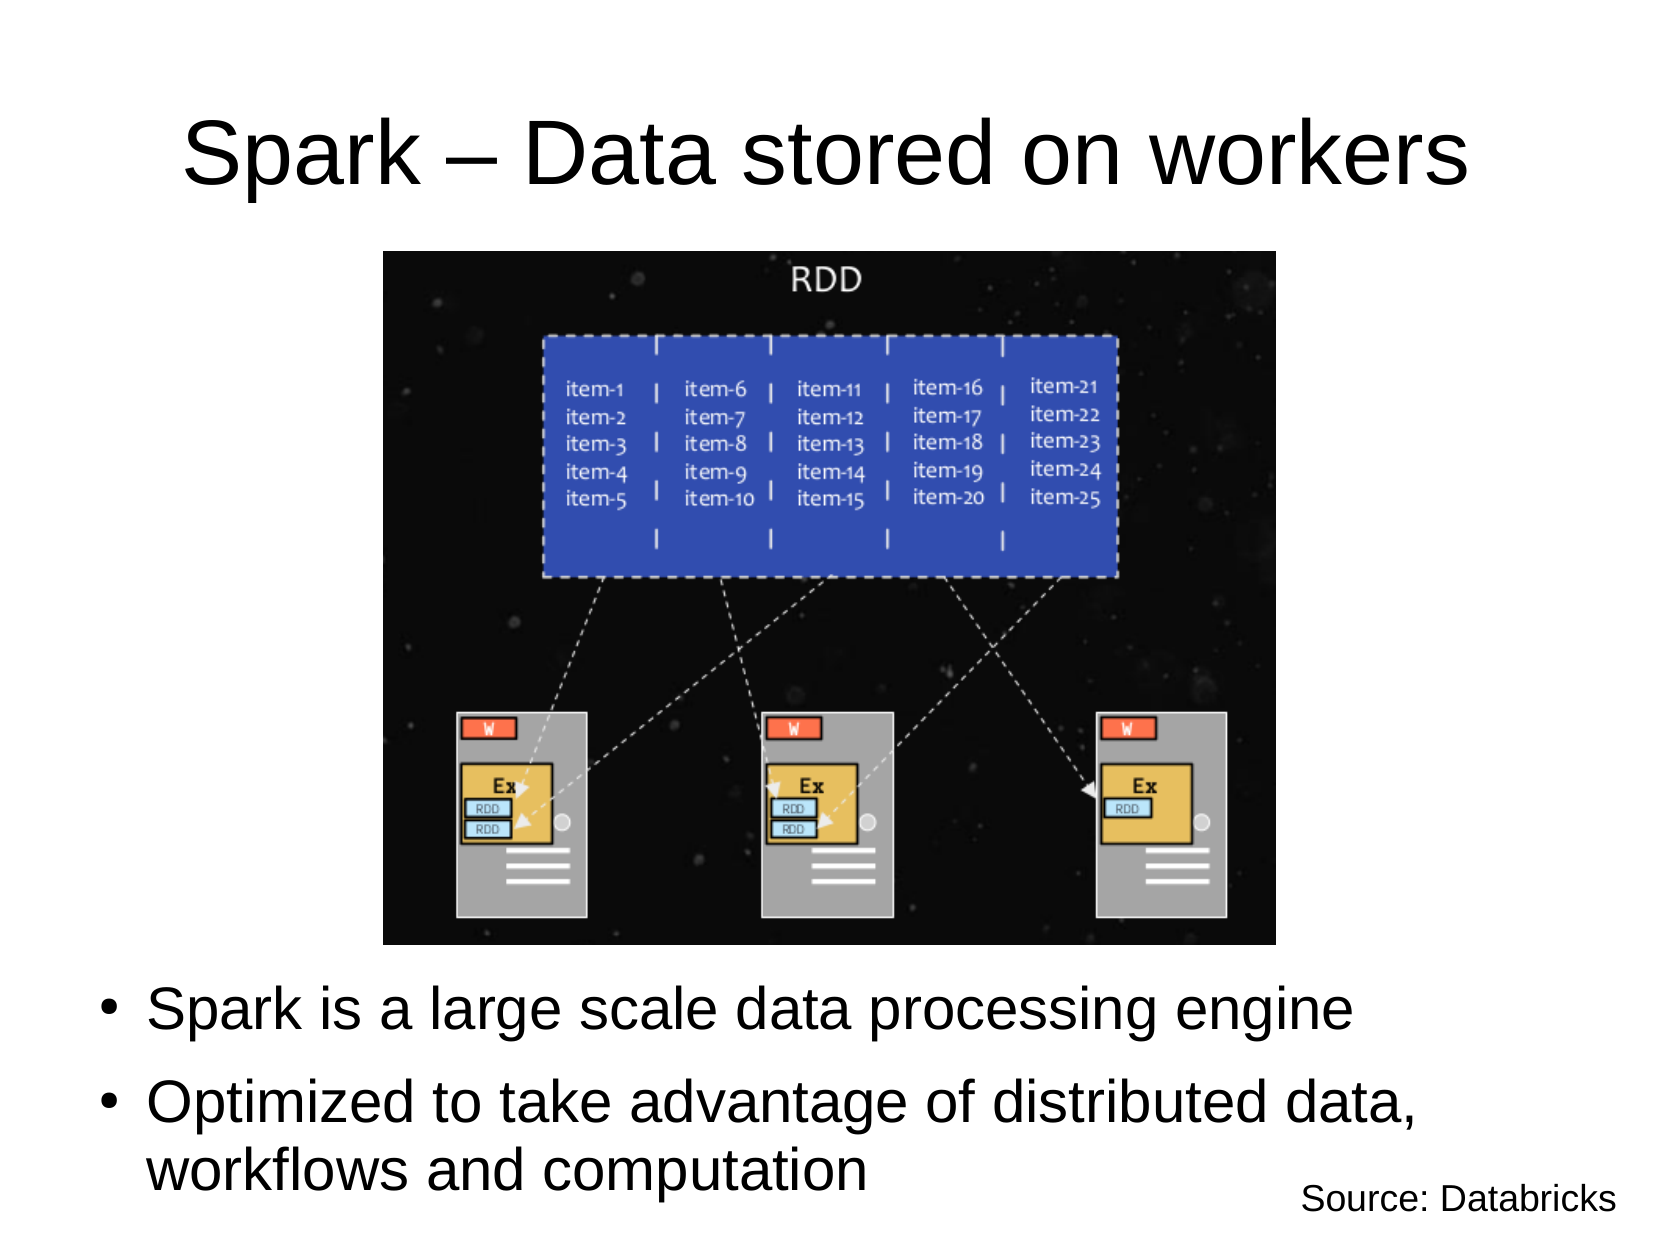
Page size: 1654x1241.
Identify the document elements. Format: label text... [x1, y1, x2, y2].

list Spark is a large scale data processing engine Optimized to take advantage of distributed data, workflows and computation [82, 975, 1571, 1205]
title Spark – Data stored on workers [82, 49, 1571, 257]
picture [383, 251, 1276, 946]
text_box Source: Databricks [1215, 1170, 1653, 1231]
